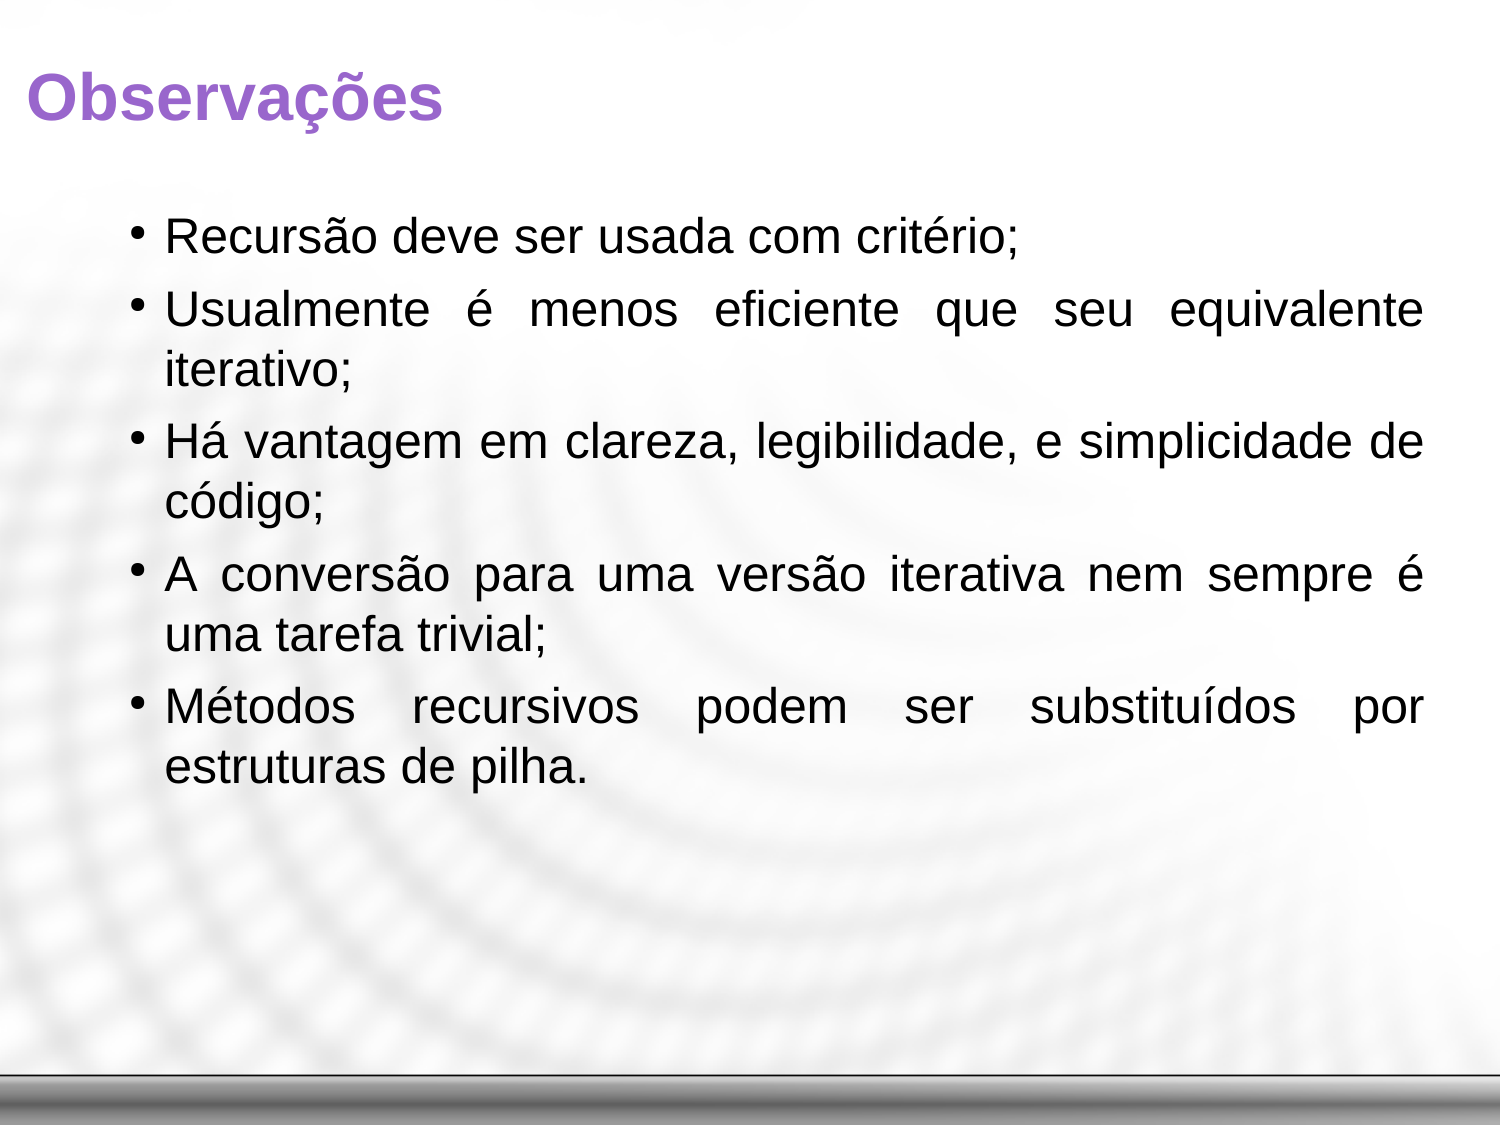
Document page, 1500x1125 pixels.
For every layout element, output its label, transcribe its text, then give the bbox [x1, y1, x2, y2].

title Observações [11, 46, 1365, 142]
list Recursão deve ser usada com critério; Usualmente é menos eficiente que seu equivalente iterativo; Há vantagem em clareza, legibilidade, e simplicidade de código; A conversão para uma versão iterativa nem sempre é uma tarefa trivial; Métodos recursivos podem ser substituídos por estruturas de pilha. [58, 196, 1442, 1036]
picture [0, 0, 1500, 1125]
